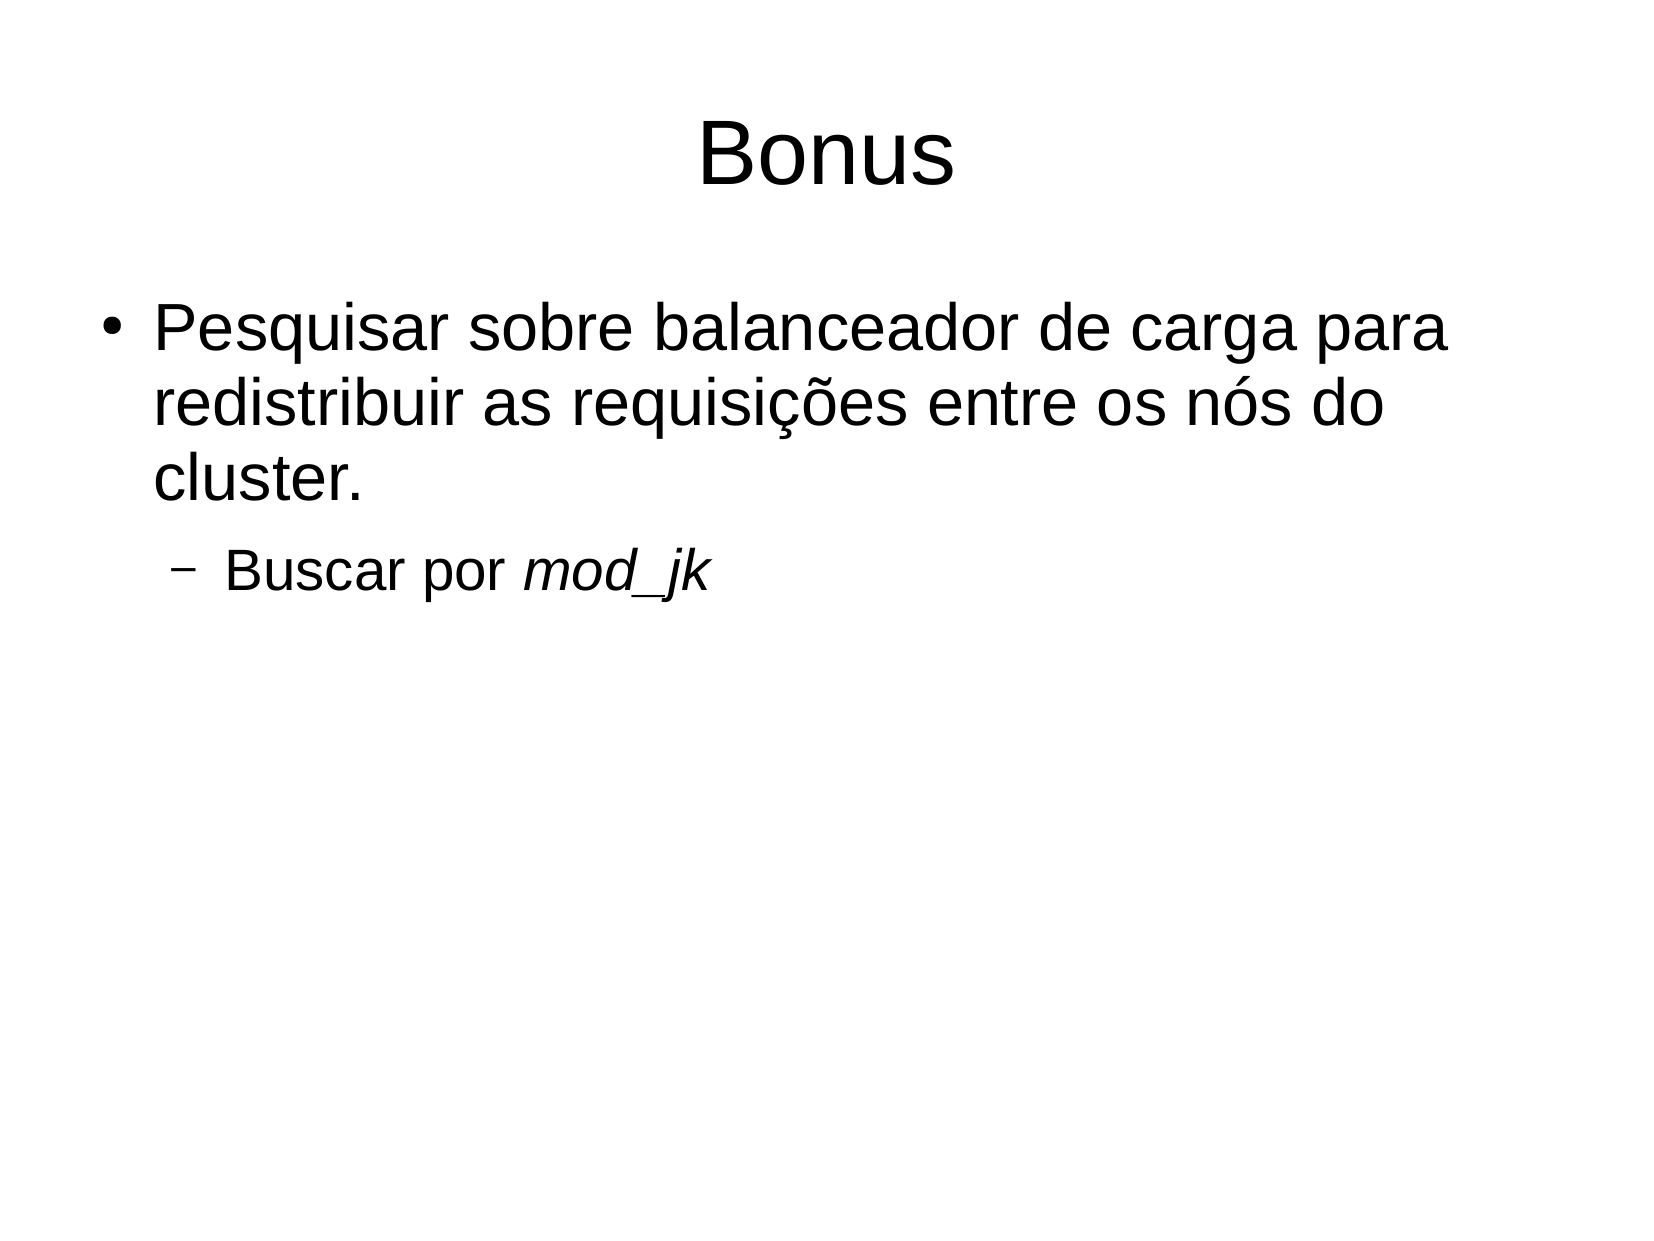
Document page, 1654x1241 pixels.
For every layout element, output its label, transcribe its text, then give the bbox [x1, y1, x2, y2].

title Bonus [82, 49, 1571, 257]
list Pesquisar sobre balanceador de carga para redistribuir as requisições entre os nós do cluster. Buscar por mod_jk [82, 290, 1571, 1010]
